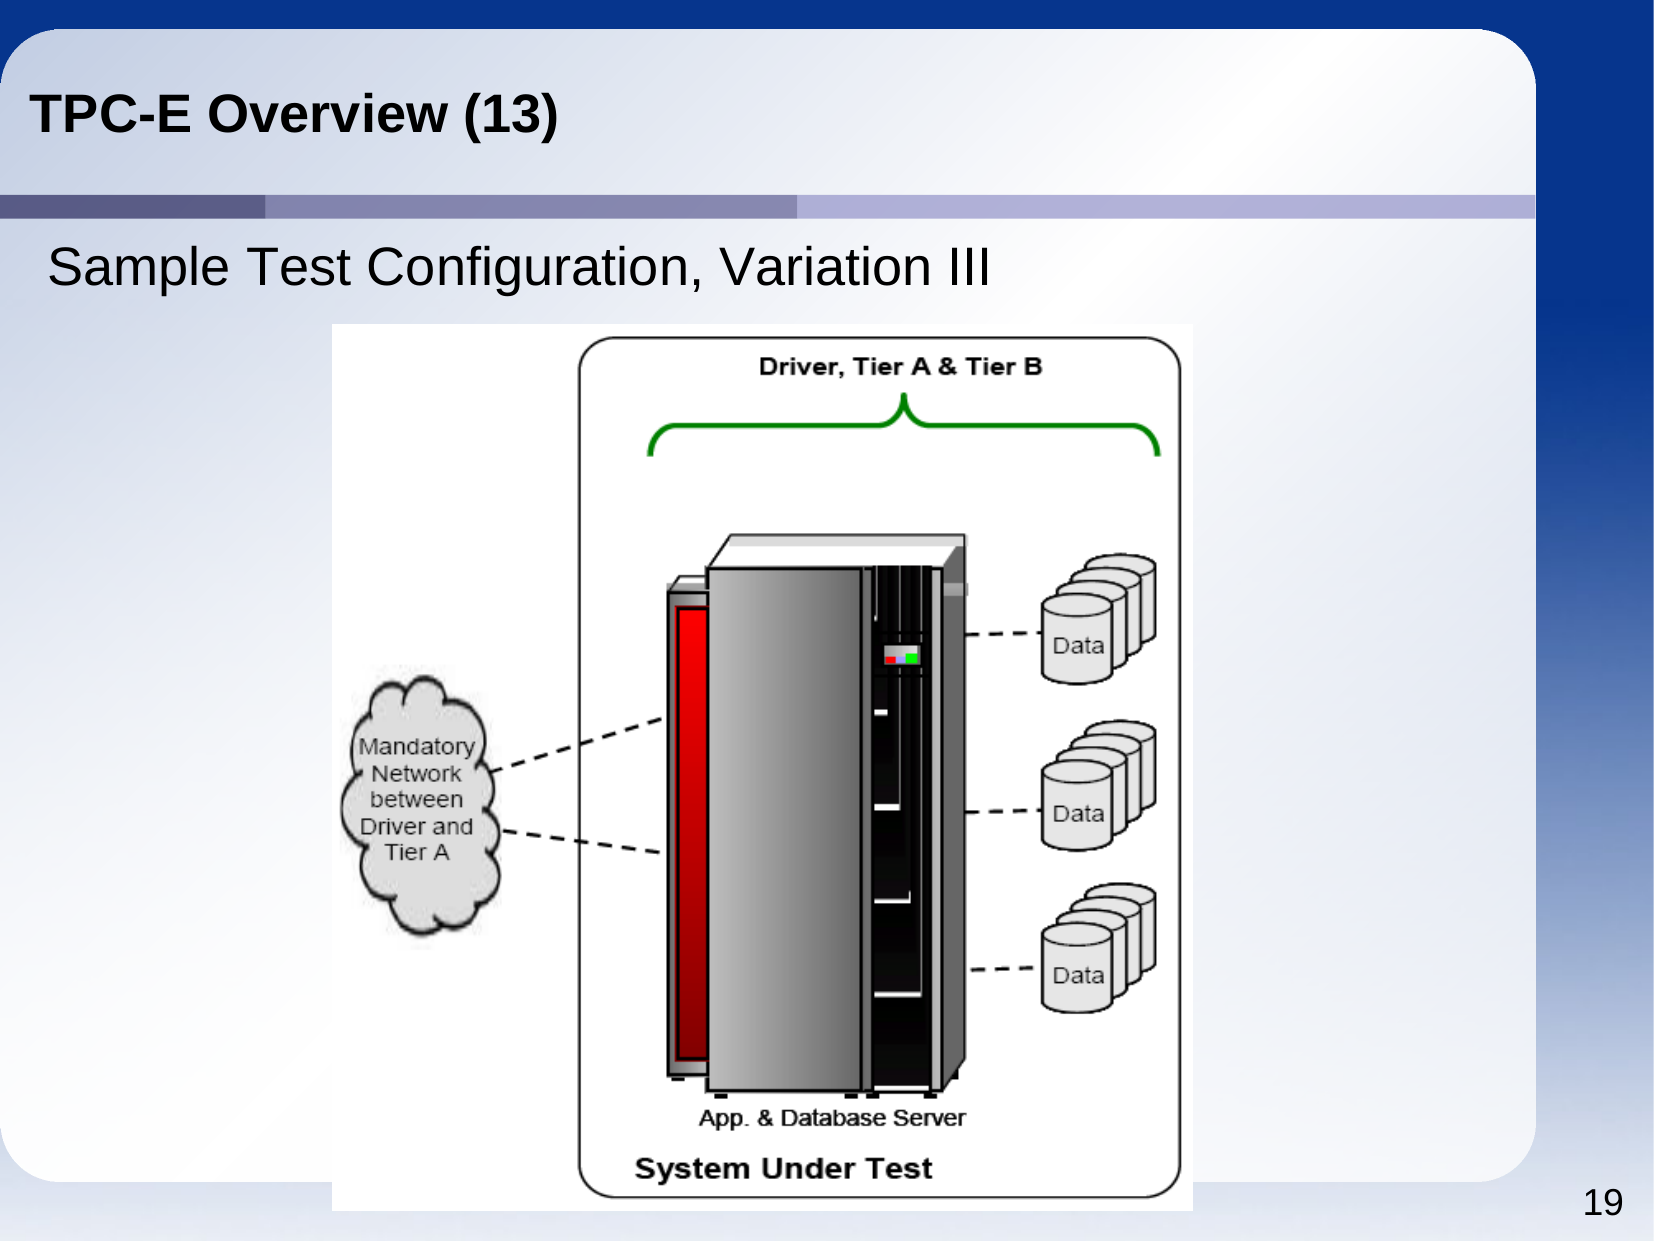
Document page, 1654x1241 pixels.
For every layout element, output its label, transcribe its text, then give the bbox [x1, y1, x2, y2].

title TPC-E Overview (13) [29, 49, 1506, 178]
list Sample Test Configuration, Variation III [29, 236, 1506, 1152]
picture [0, 0, 1654, 1241]
